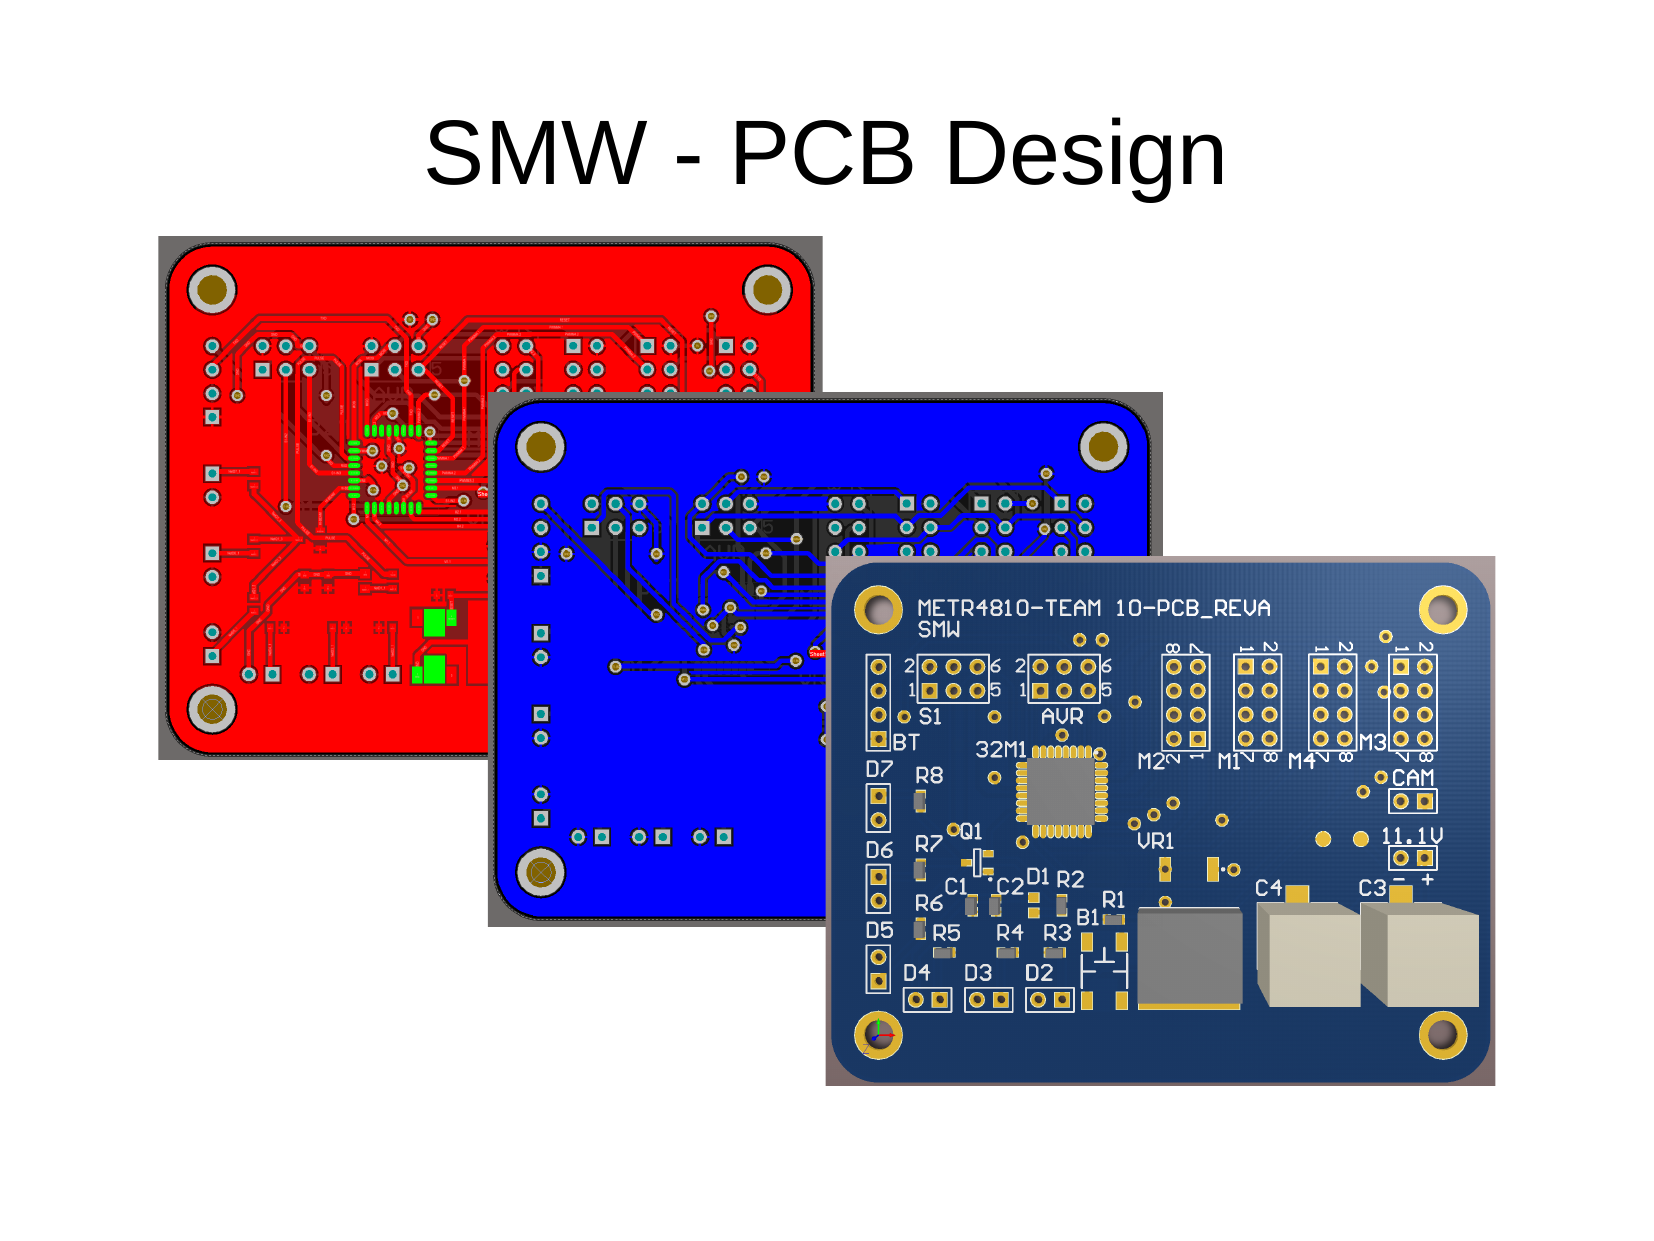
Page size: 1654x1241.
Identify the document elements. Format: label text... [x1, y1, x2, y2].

title SMW - PCB Design [82, 49, 1571, 257]
picture [158, 236, 1496, 1086]
